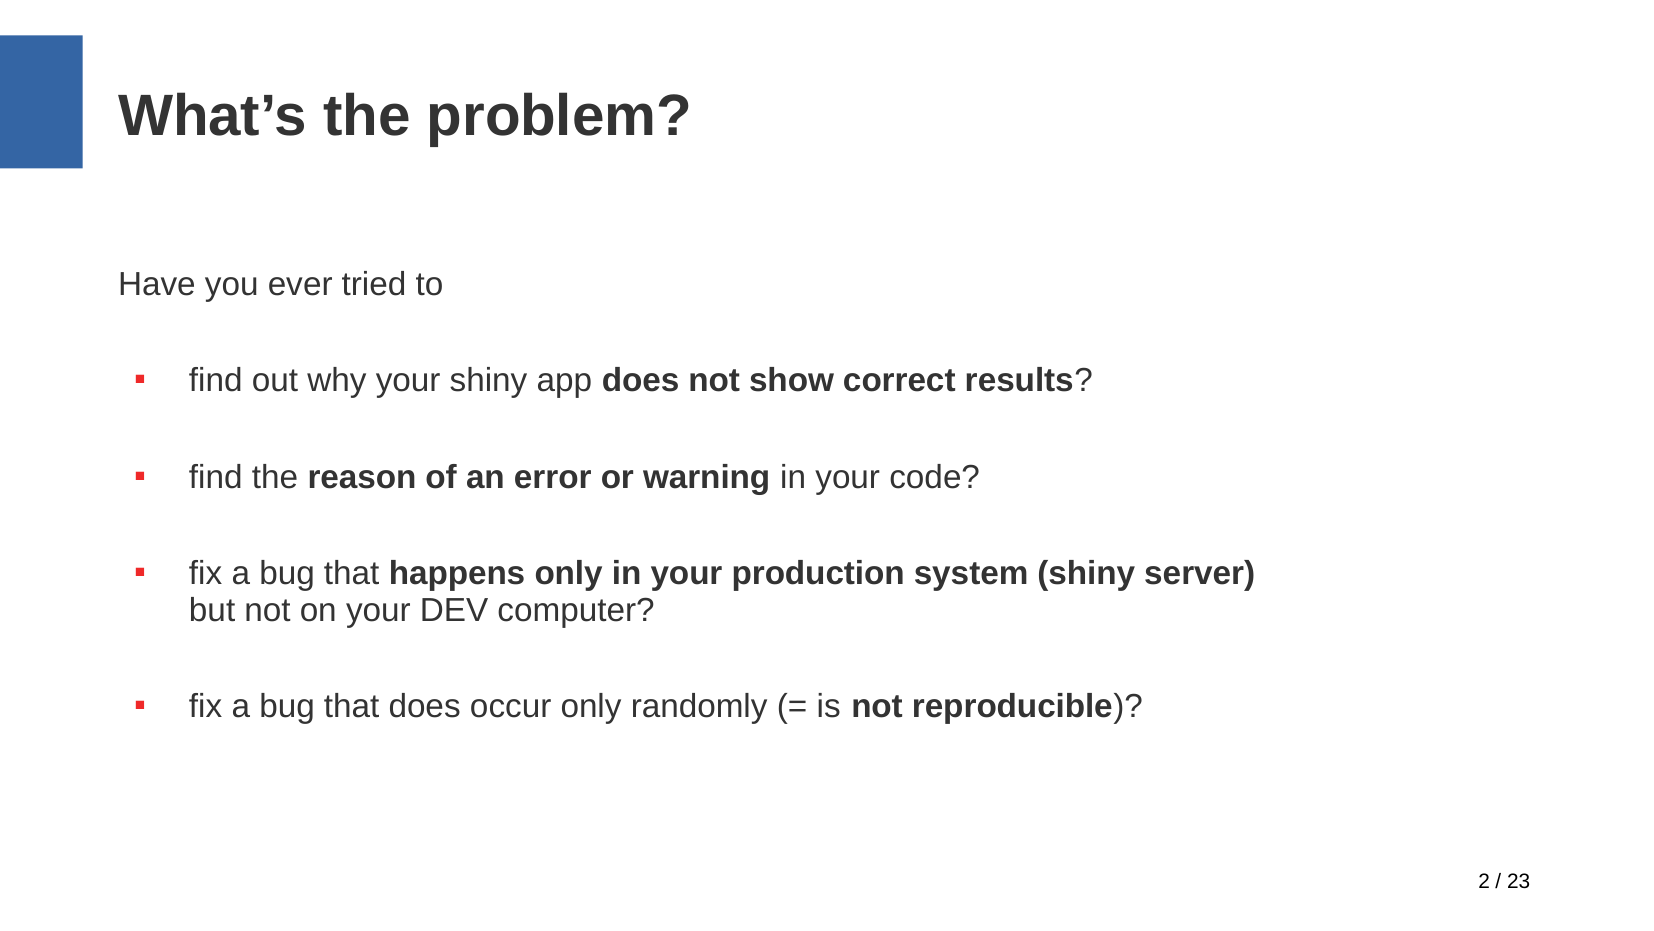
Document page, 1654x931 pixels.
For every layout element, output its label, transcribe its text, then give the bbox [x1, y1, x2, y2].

list Have you ever tried to find out why your shiny app does not show correct results? find the reason of an error or warning in your code? fix a bug that happens only in your production system (shiny server) but not on your DEV computer? fix a bug that does occur only randomly (= is not reproducible)? [118, 265, 1536, 806]
title What’s the problem? [118, 37, 1571, 193]
